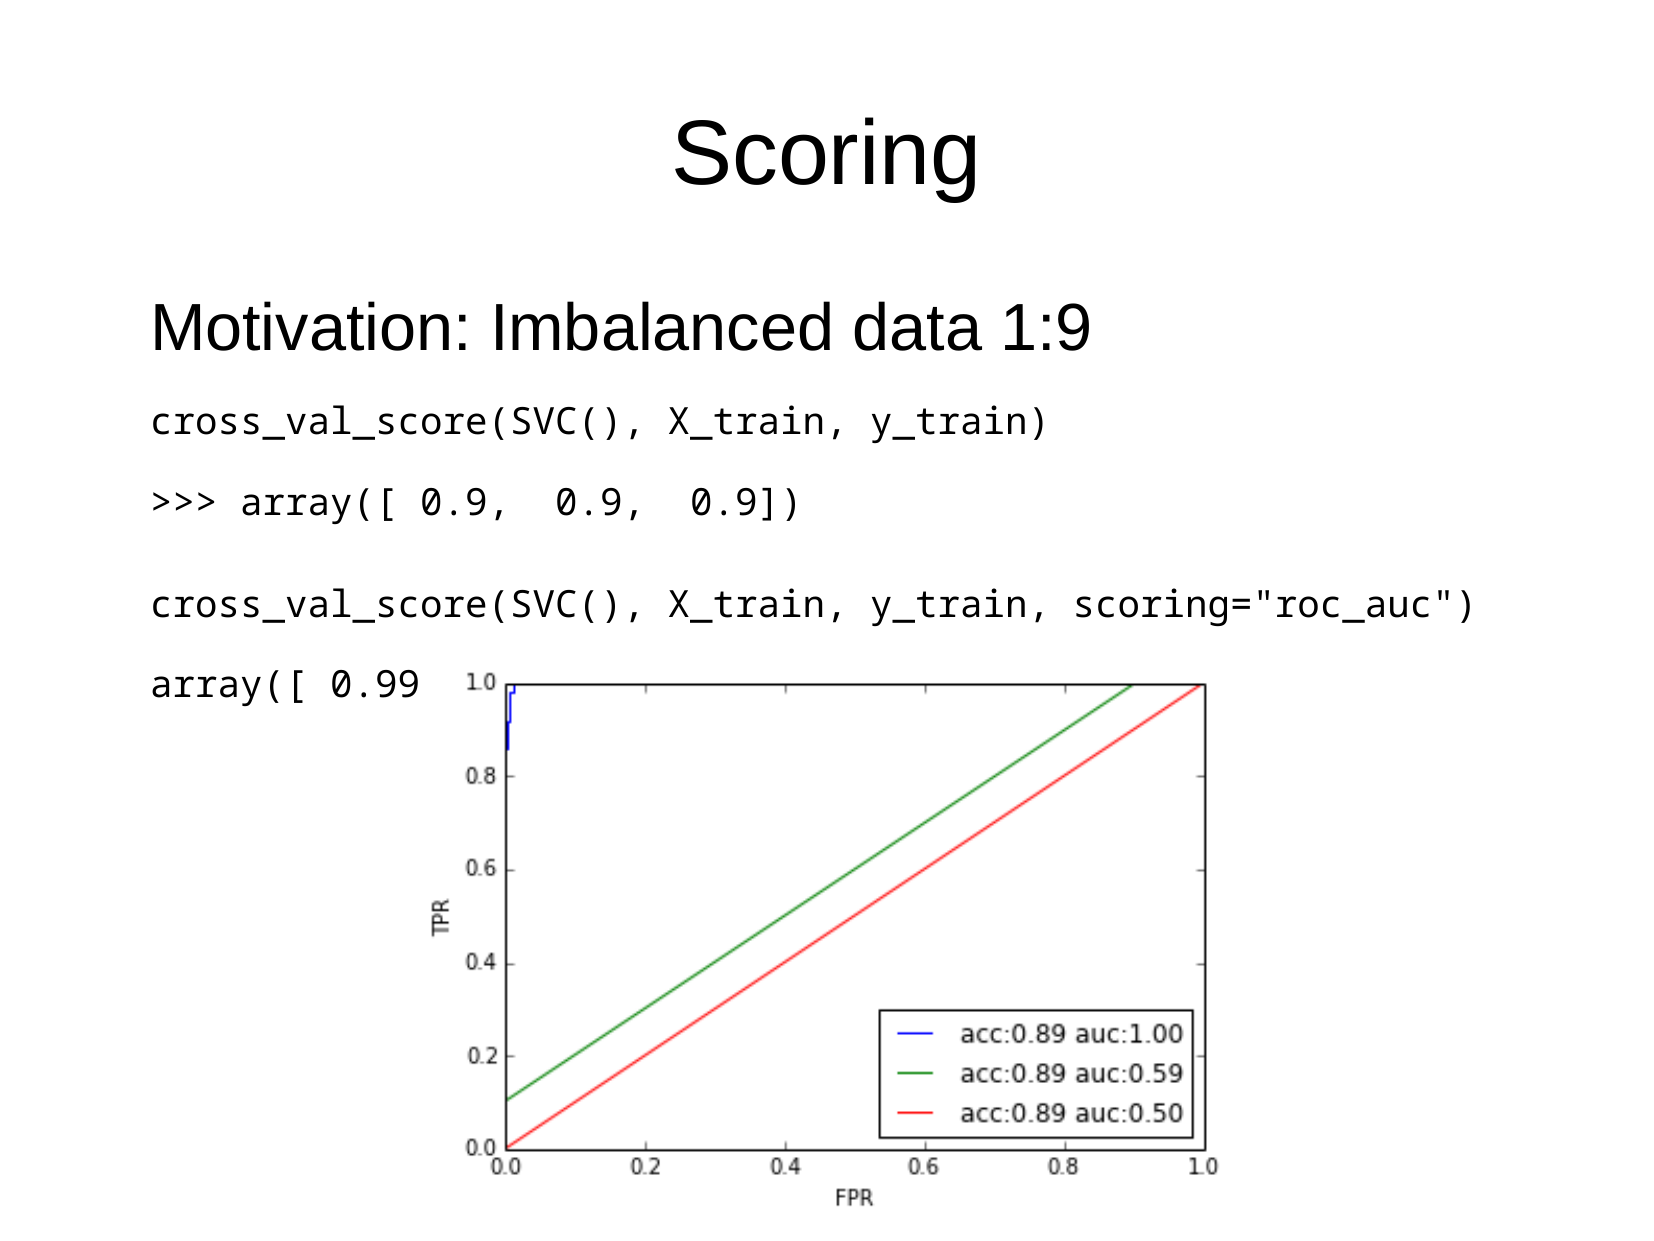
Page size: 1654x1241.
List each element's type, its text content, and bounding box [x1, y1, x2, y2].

picture [420, 659, 1234, 1225]
title Scoring [82, 49, 1571, 257]
list Motivation: Imbalanced data 1:9 cross_val_score(SVC(), X_train, y_train) >>> array([ 0.9, 0.9, 0.9]) cross_val_score(SVC(), X_train, y_train, scoring="roc_auc") array([ 0.99961591, 0.99983498, 0.99966247]) [150, 290, 1639, 1010]
